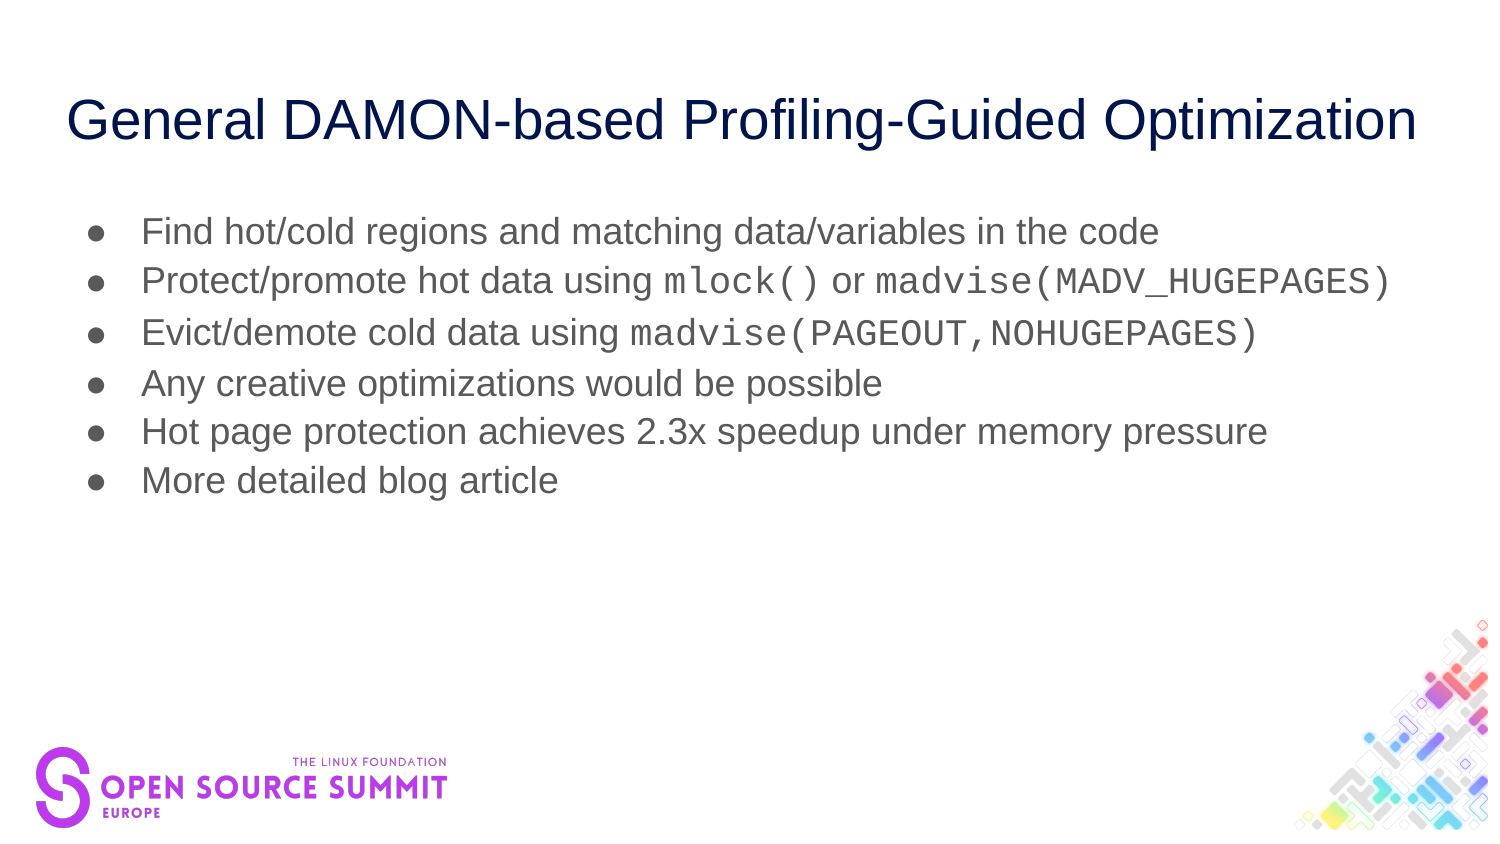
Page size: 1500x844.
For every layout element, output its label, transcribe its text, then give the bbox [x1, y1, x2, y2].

picture [1294, 620, 1488, 830]
picture [36, 747, 447, 828]
list Find hot/cold regions and matching data/variables in the code Protect/promote hot data using mlock() or madvise(MADV_HUGEPAGES) Evict/demote cold data using madvise(PAGEOUT,NOHUGEPAGES) Any creative optimizations would be possible Hot page protection achieves 2.3x speedup under memory pressure More detailed blog article [51, 189, 1449, 734]
title General DAMON-based Profiling-Guided Optimization [51, 72, 1449, 167]
